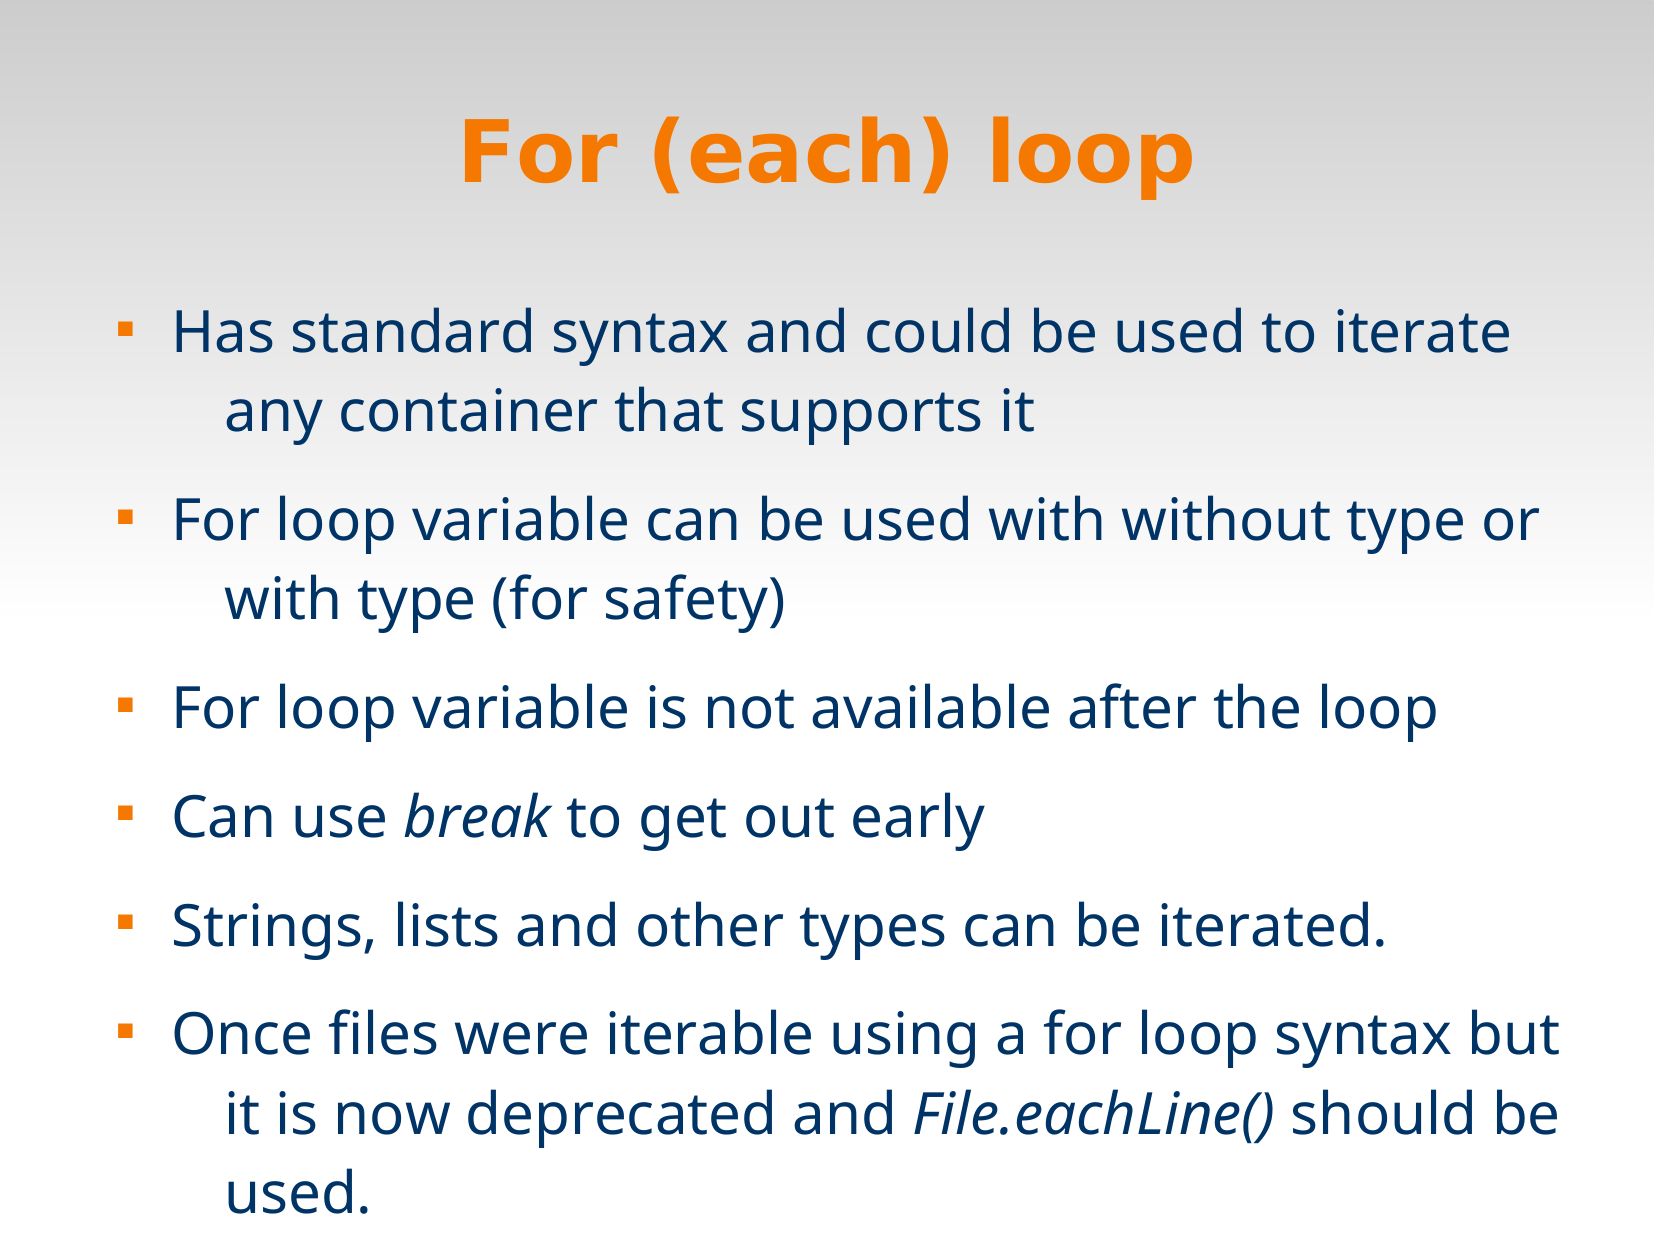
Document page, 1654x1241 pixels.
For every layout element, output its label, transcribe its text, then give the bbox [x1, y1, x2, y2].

list Has standard syntax and could be used to iterate any container that supports it For loop variable can be used with without type or with type (for safety) For loop variable is not available after the loop Can use break to get out early Strings, lists and other types can be iterated. Once files were iterable using a for loop syntax but it is now deprecated and File.eachLine() should be used. [82, 290, 1571, 1116]
title For (each) loop [82, 49, 1571, 257]
